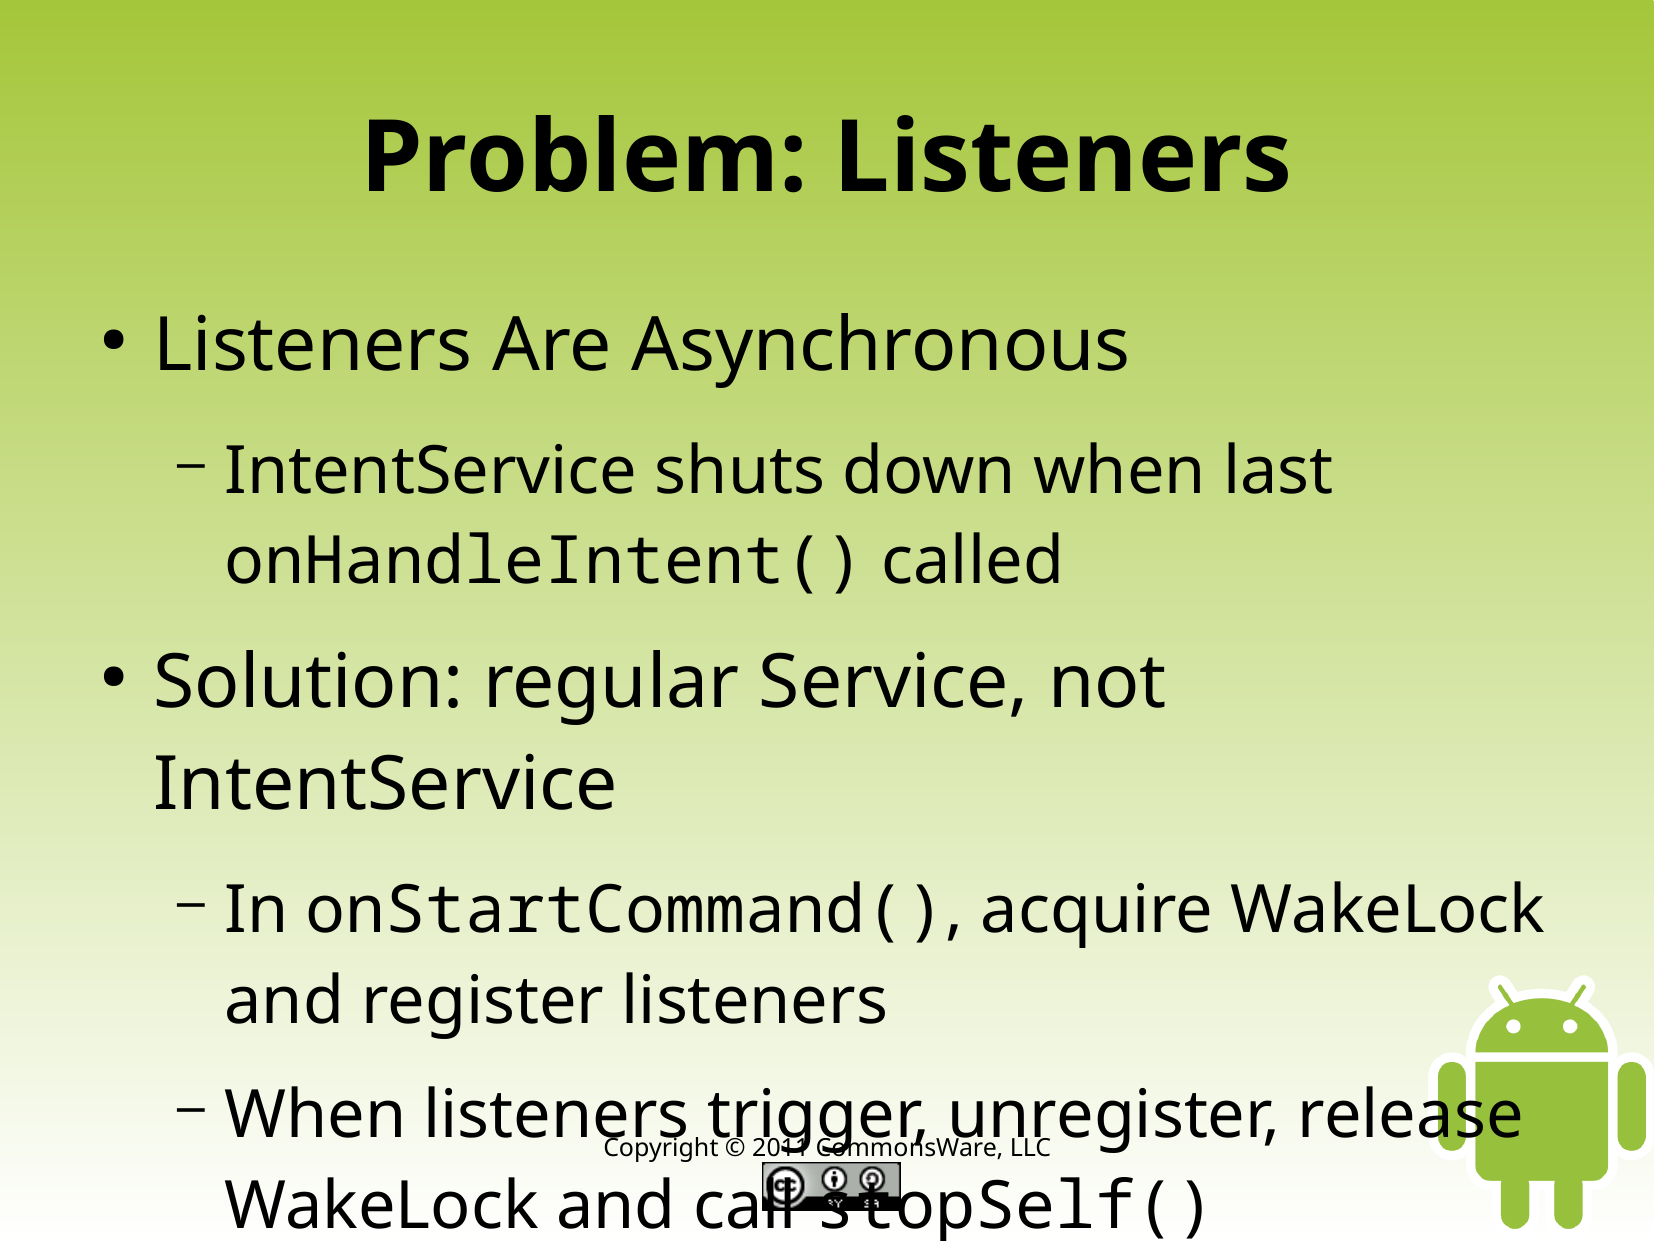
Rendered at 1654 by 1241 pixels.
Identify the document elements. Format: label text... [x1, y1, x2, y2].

list Listeners Are Asynchronous IntentService shuts down when last onHandleIntent() called Solution: regular Service, not IntentService In onStartCommand(), acquire WakeLock and register listeners When listeners trigger, unregister, release WakeLock and call stopSelf() [82, 290, 1571, 1109]
picture [1496, 1109, 1514, 1116]
picture [762, 1162, 901, 1211]
title Problem: Listeners [82, 49, 1571, 257]
picture [1428, 975, 1654, 1238]
picture [1428, 1120, 1442, 1133]
picture [1428, 1109, 1442, 1117]
